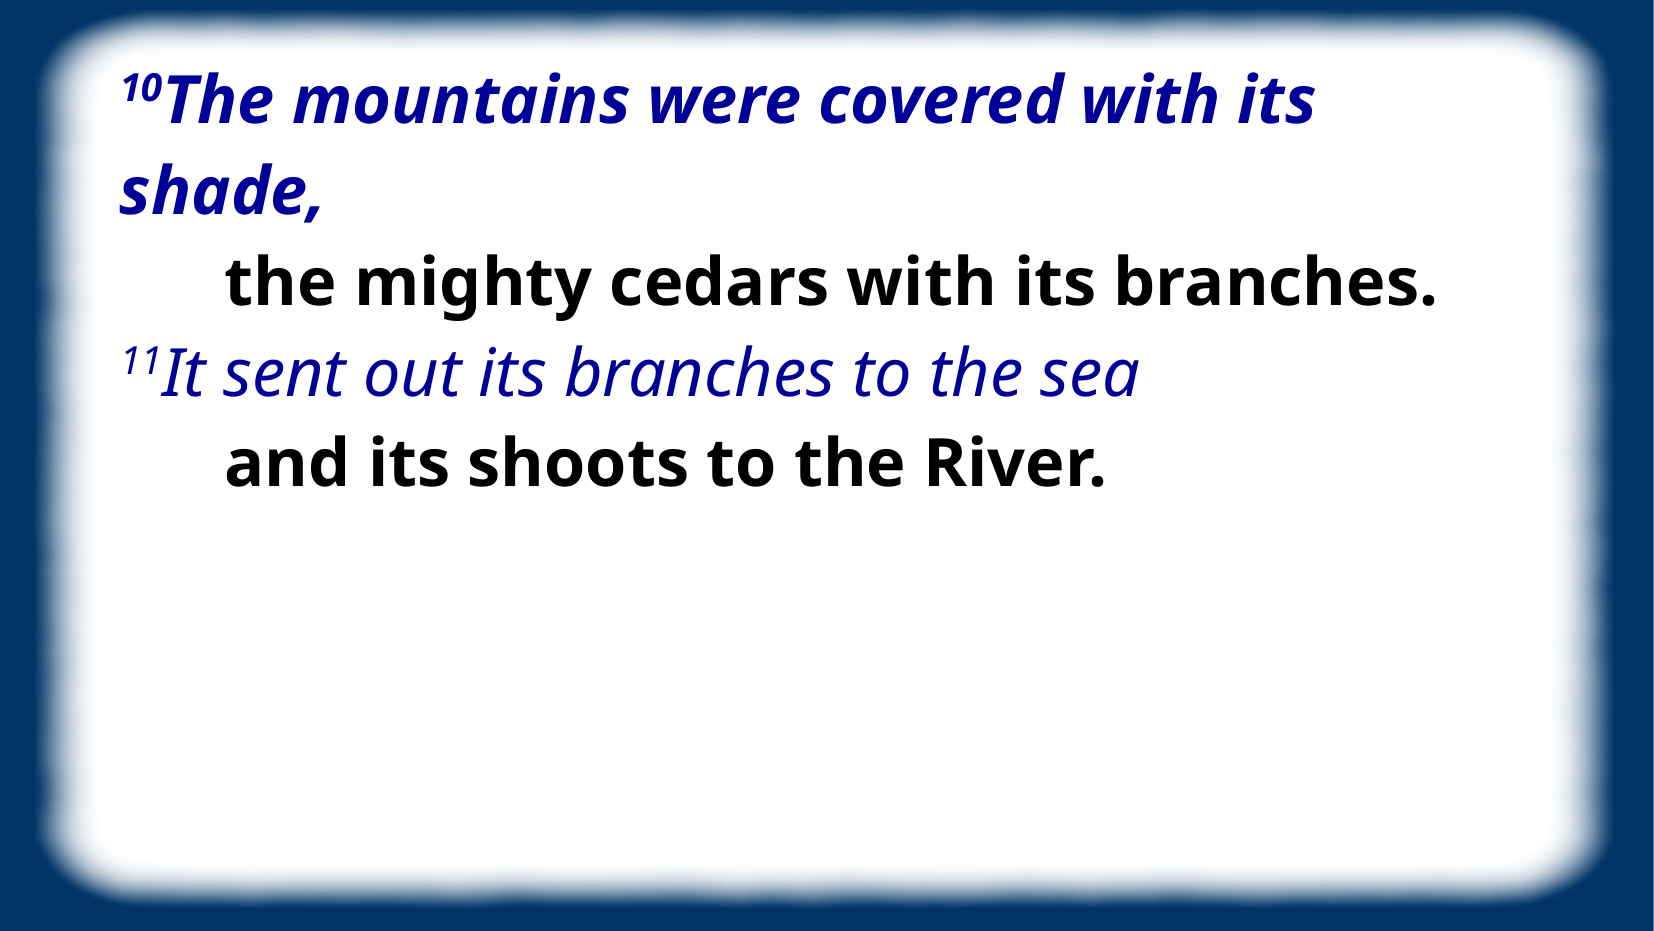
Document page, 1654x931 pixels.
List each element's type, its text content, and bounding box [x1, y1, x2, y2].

text_box 10The mountains were covered with its shade, the mighty cedars with its branches. 11It sent out its branches to the sea and its shoots to the River. [105, 45, 1516, 415]
picture [0, 0, 1654, 931]
